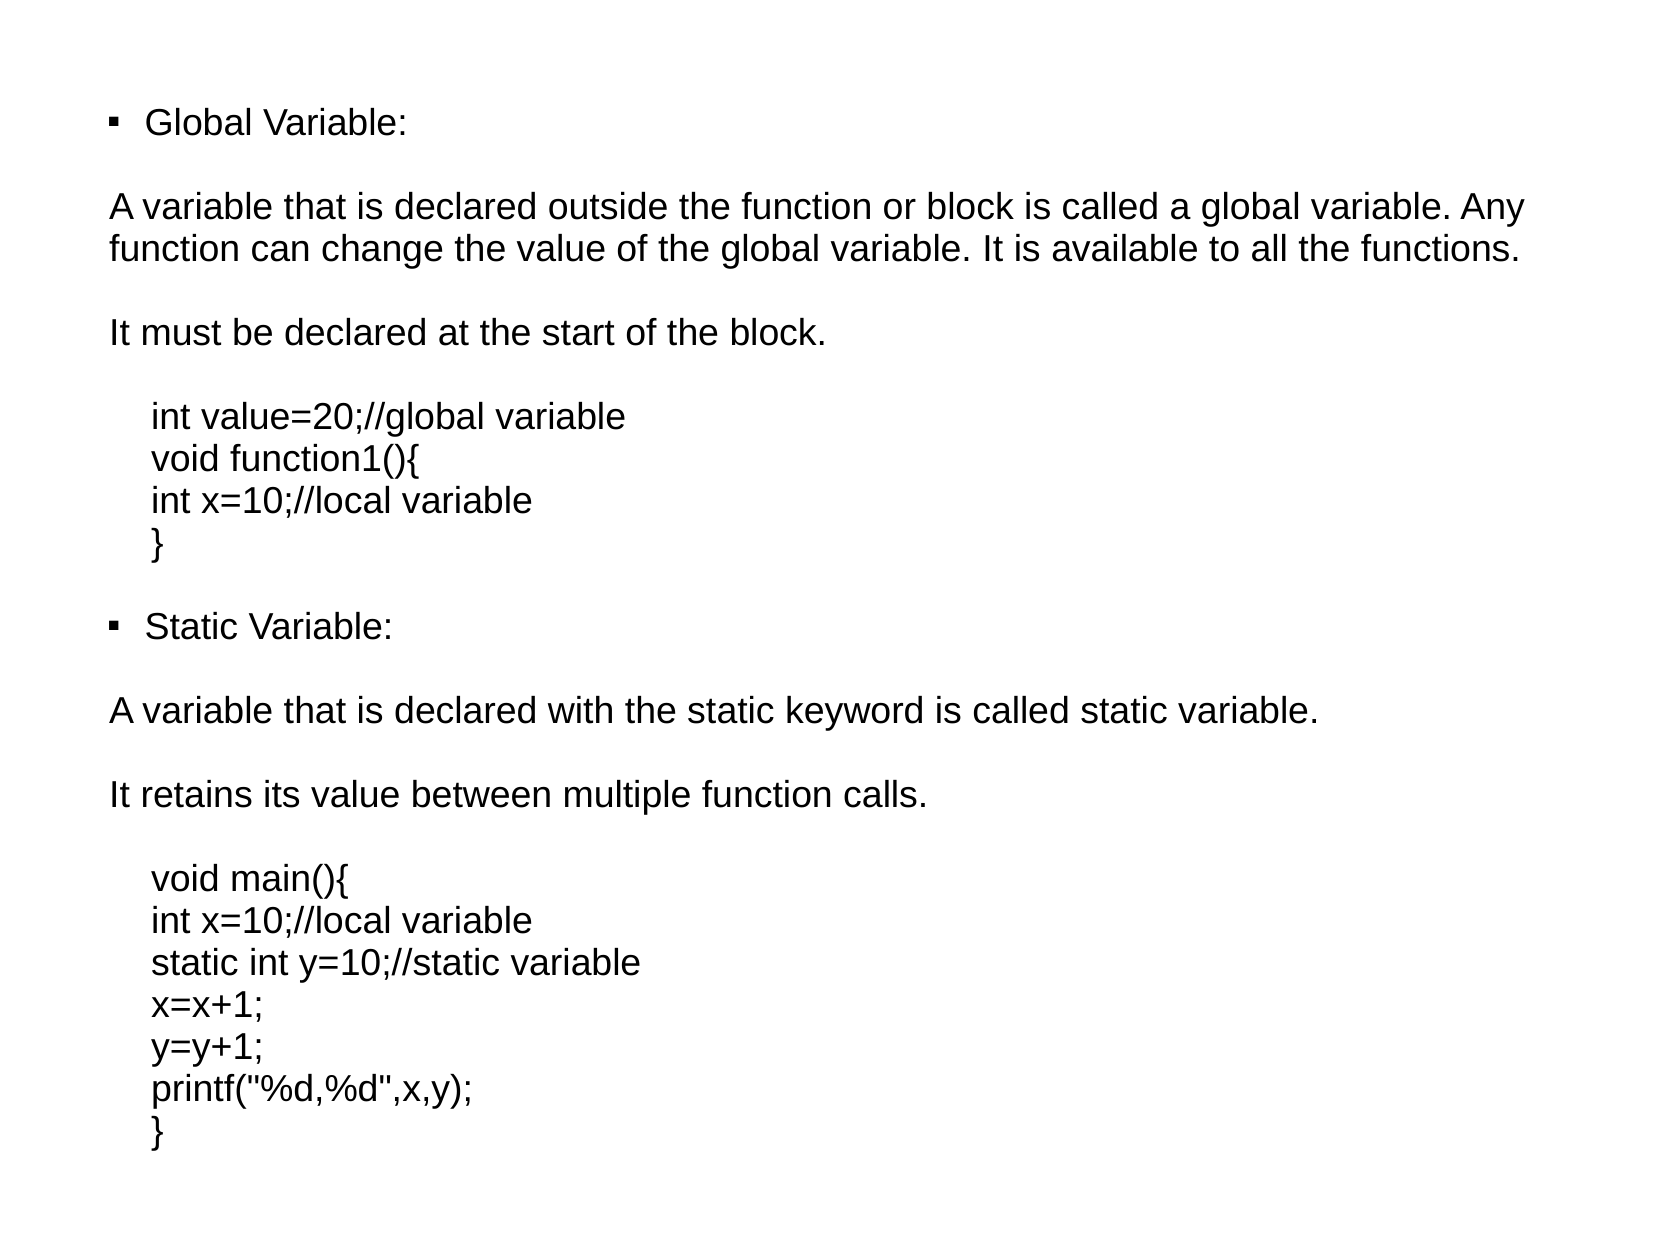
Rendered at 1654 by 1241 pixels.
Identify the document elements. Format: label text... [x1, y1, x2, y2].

text_box Global Variable: A variable that is declared outside the function or block is called a global variable. Any function can change the value of the global variable. It is available to all the functions. It must be declared at the start of the block. int value=20;//global variable void function1(){ int x=10;//local variable } Static Variable: A variable that is declared with the static keyword is called static variable. It retains its value between multiple function calls. void main(){ int x=10;//local variable static int y=10;//static variable x=x+1; y=y+1; printf("%d,%d",x,y); } [94, 94, 1607, 1241]
